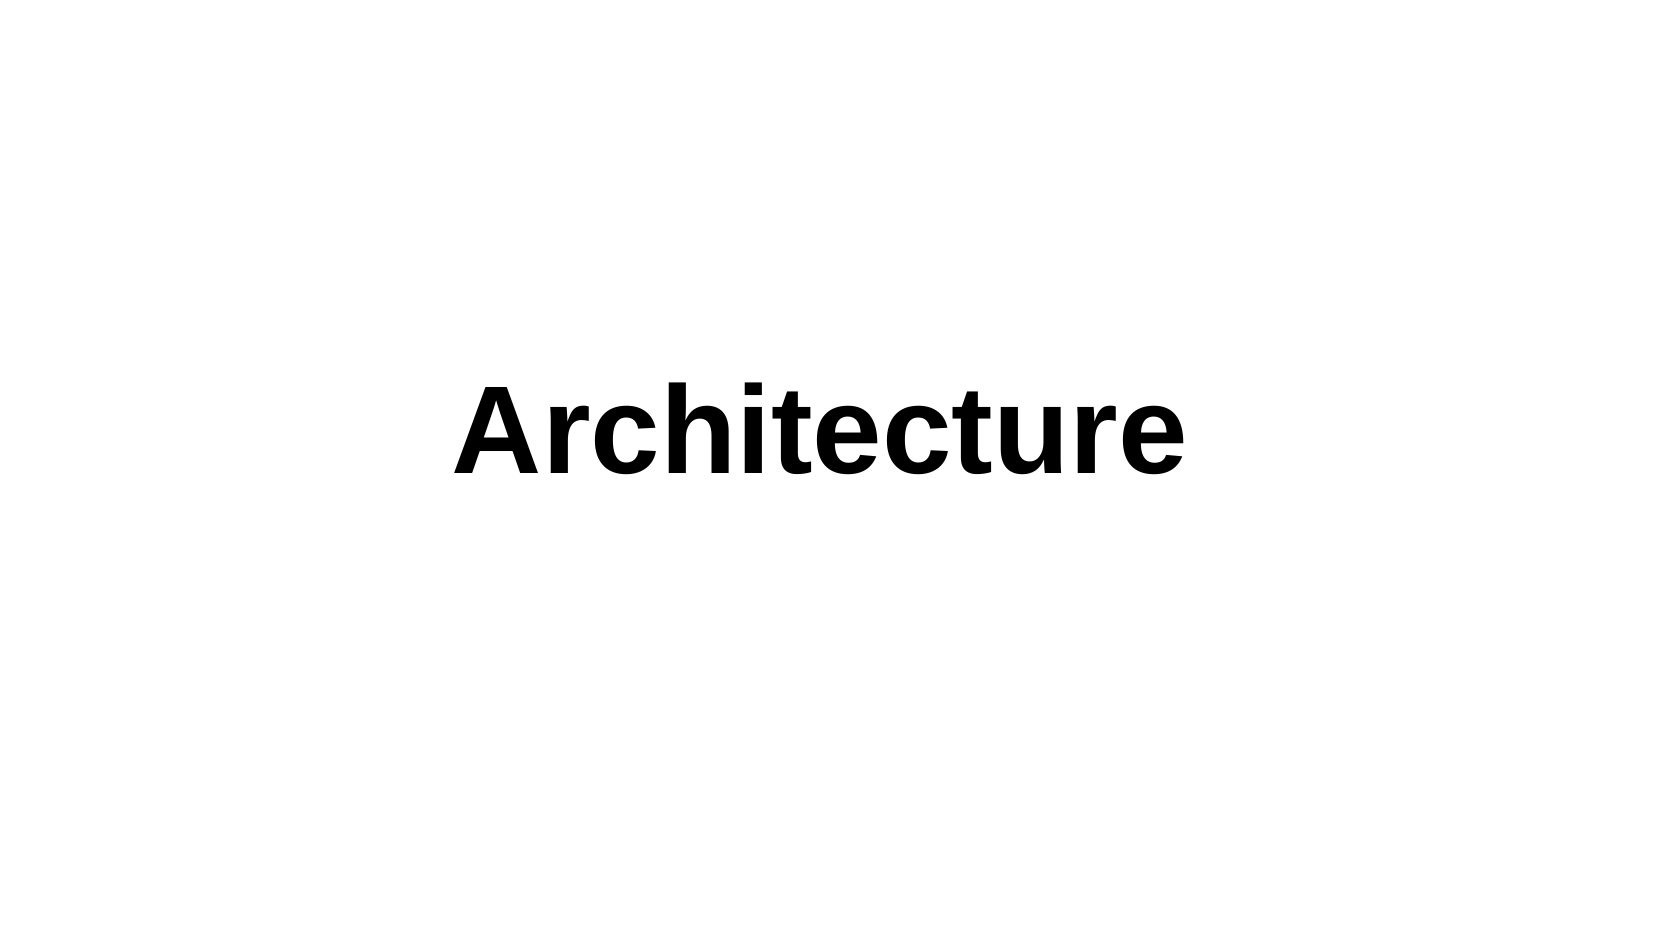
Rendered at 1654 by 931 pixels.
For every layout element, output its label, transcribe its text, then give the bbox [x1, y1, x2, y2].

text_box Architecture [437, 212, 1642, 620]
